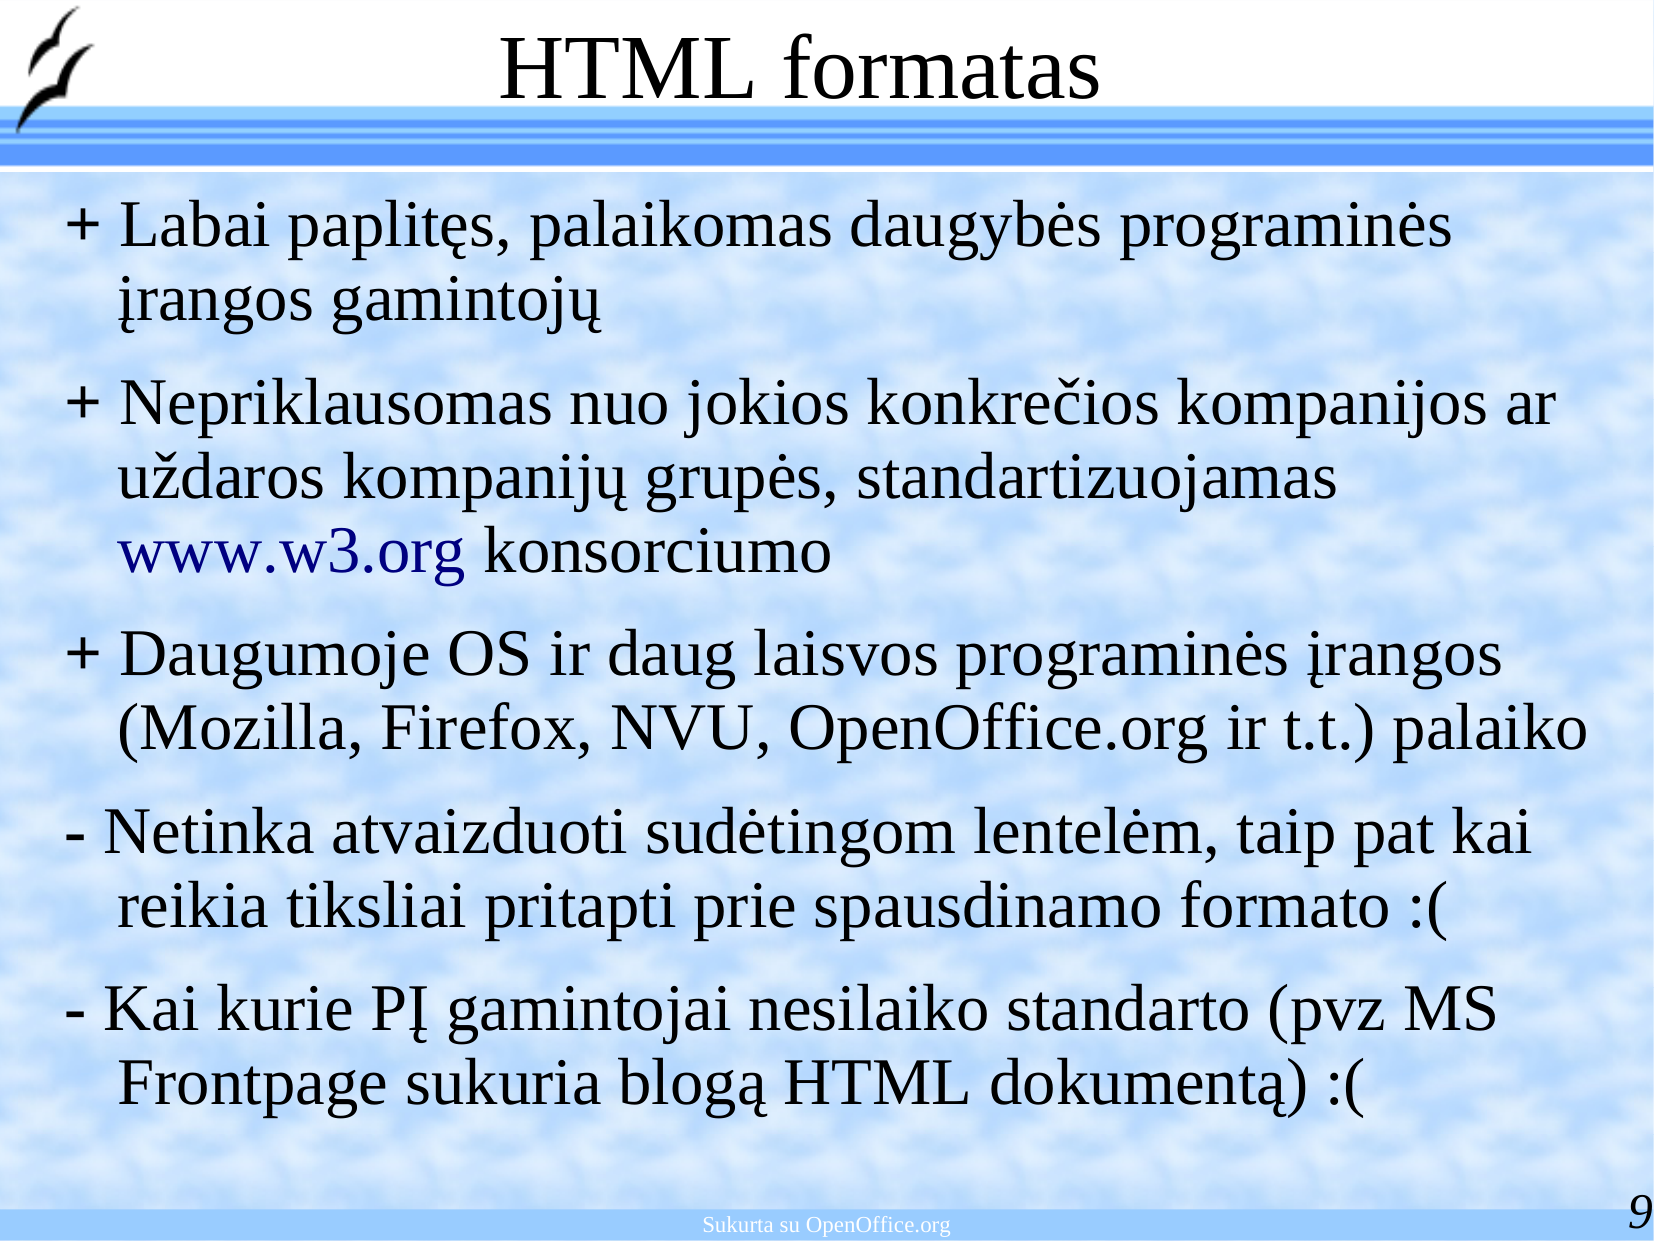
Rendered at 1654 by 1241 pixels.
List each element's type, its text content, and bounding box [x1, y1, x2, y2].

picture [0, 0, 1654, 1209]
list + Labai paplitęs, palaikomas daugybės programinės įrangos gamintojų + Nepriklausomas nuo jokios konkrečios kompanijos ar uždaros kompanijų grupės, standartizuojamas www.w3.org konsorciumo + Daugumoje OS ir daug laisvos programinės įrangos (Mozilla, Firefox, NVU, OpenOffice.org ir t.t.) palaiko - Netinka atvaizduoti sudėtingom lentelėm, taip pat kai reikia tiksliai pritapti prie spausdinamo formato :( - Kai kurie PĮ gamintojai nesilaiko standarto (pvz MS Frontpage sukuria blogą HTML dokumentą) :( [46, 187, 1603, 1226]
title HTML formatas [94, 0, 1507, 137]
picture [1635, 1197, 1647, 1209]
